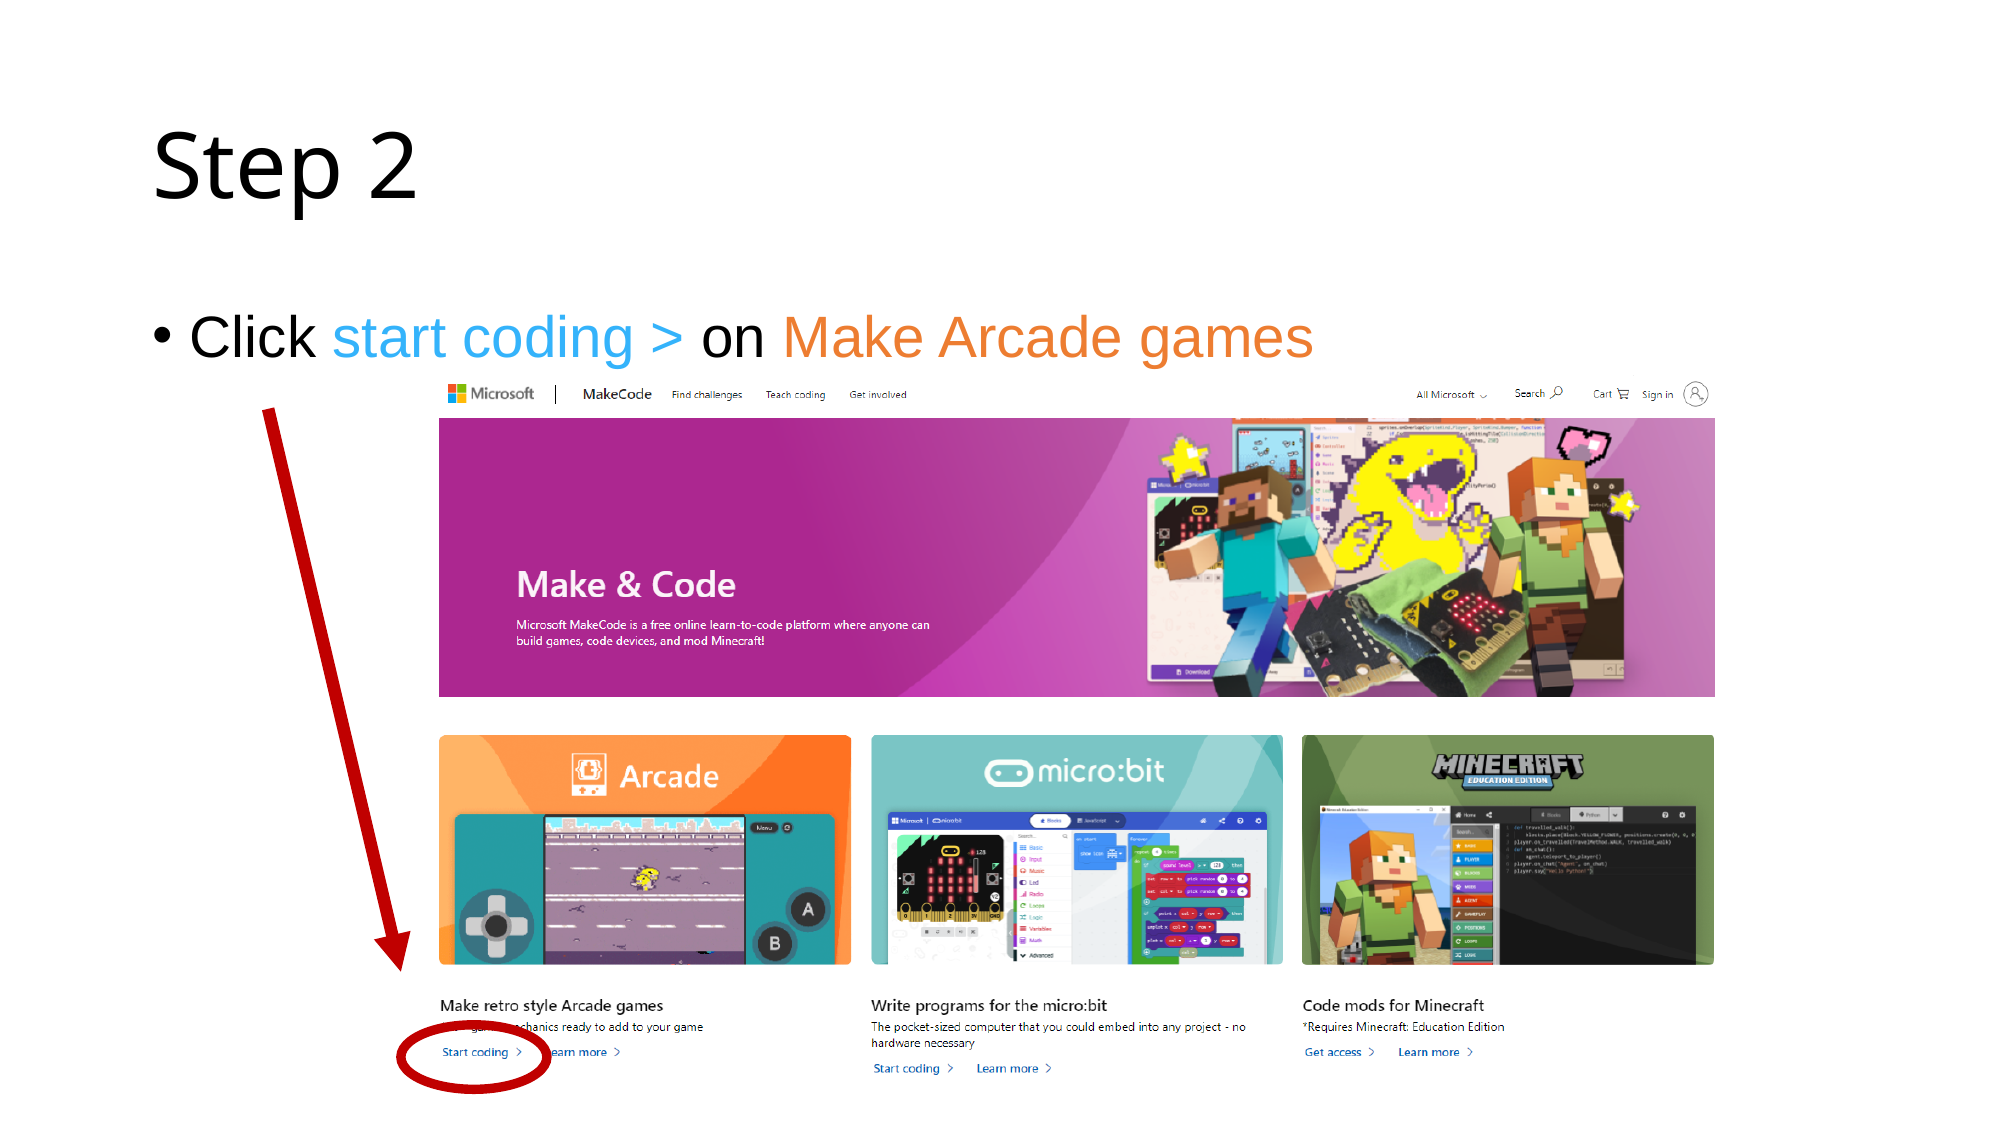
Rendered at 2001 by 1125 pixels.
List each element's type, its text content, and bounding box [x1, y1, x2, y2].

list Click start coding > on Make Arcade games [137, 299, 1863, 1014]
picture [406, 1030, 542, 1078]
title Step 2 [137, 59, 1863, 278]
picture [370, 375, 1782, 1078]
